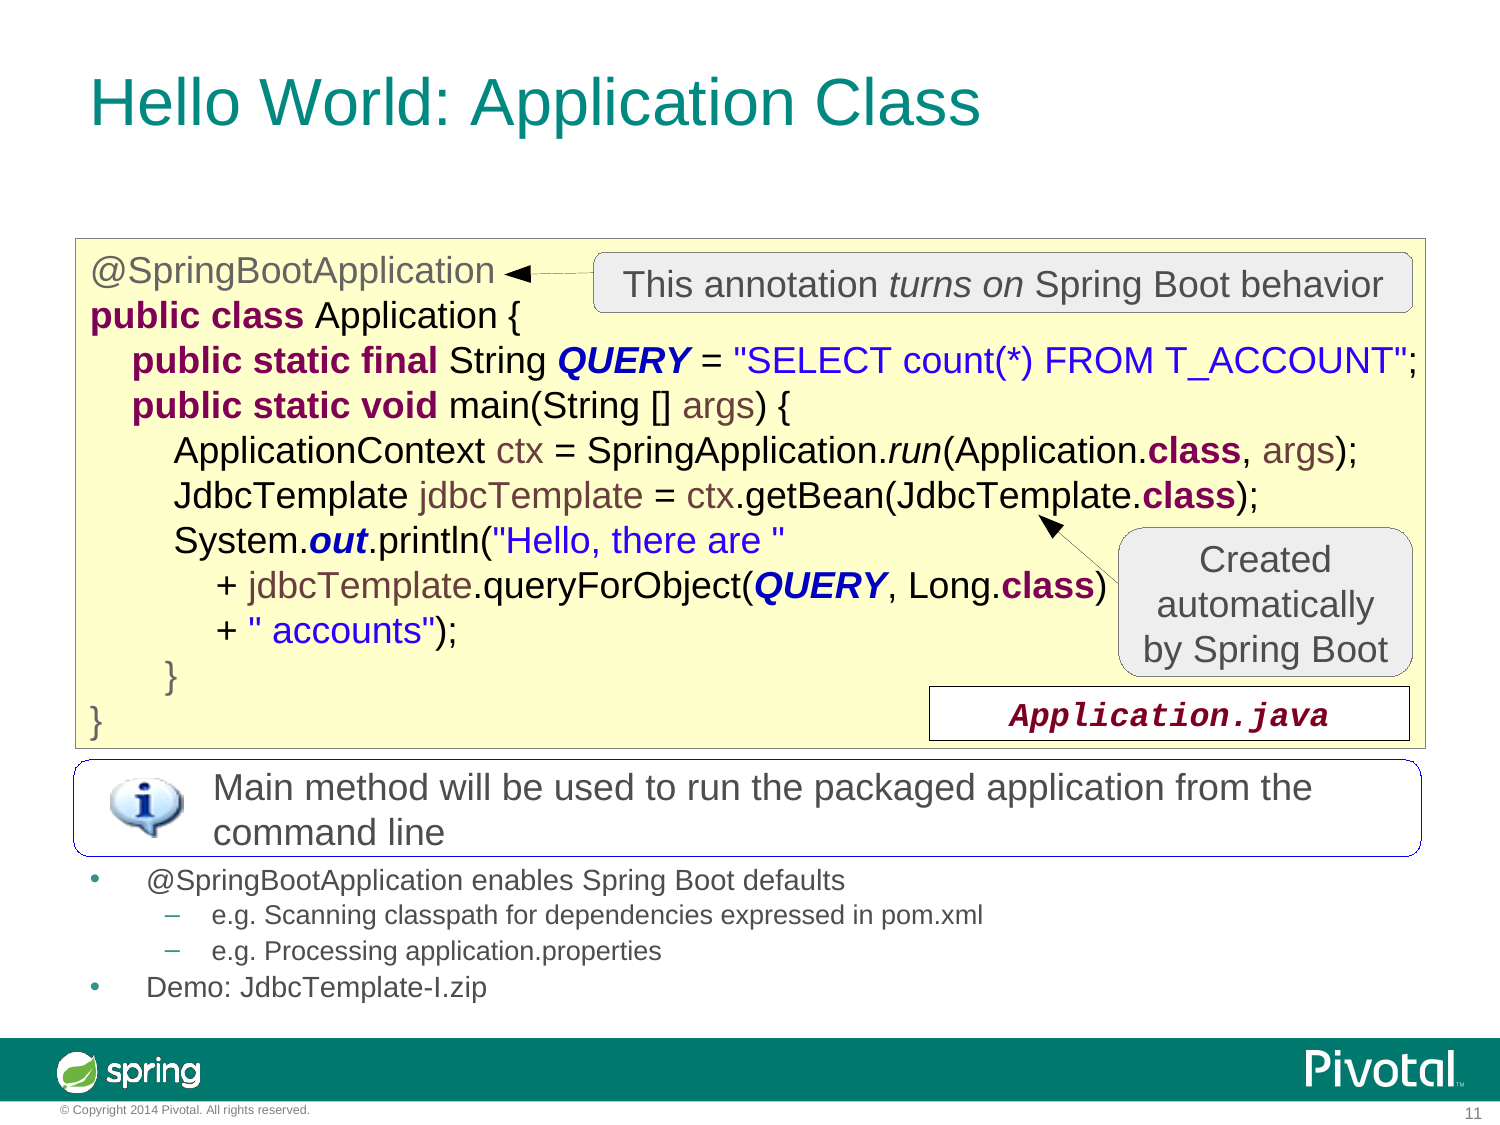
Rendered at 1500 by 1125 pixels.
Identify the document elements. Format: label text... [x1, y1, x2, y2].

text_box This annotation turns on Spring Boot behavior [593, 252, 1413, 262]
text_box @SpringBootApplication public class Application { public static final String QUERY = "SELECT count(*) FROM T_ACCOUNT"; public static void main(String [] args) { ApplicationContext ctx = SpringApplication.run(Application.class, args); JdbcTemplate jdbcTemplate = ctx.getBean(JdbcTemplate.class); System.out.println("Hello, there are " + jdbcTemplate.queryForObject(QUERY, Long.class) + " accounts"); } } [75, 238, 1426, 262]
picture [32, 1041, 210, 1103]
picture [1306, 1050, 1464, 1087]
title Hello World: Application Class [75, 45, 1426, 233]
list @SpringBootApplication enables Spring Boot defaults e.g. Scanning classpath for dependencies expressed in pom.xml e.g. Processing application.properties Demo: JdbcTemplate-I.zip [75, 262, 1426, 1012]
